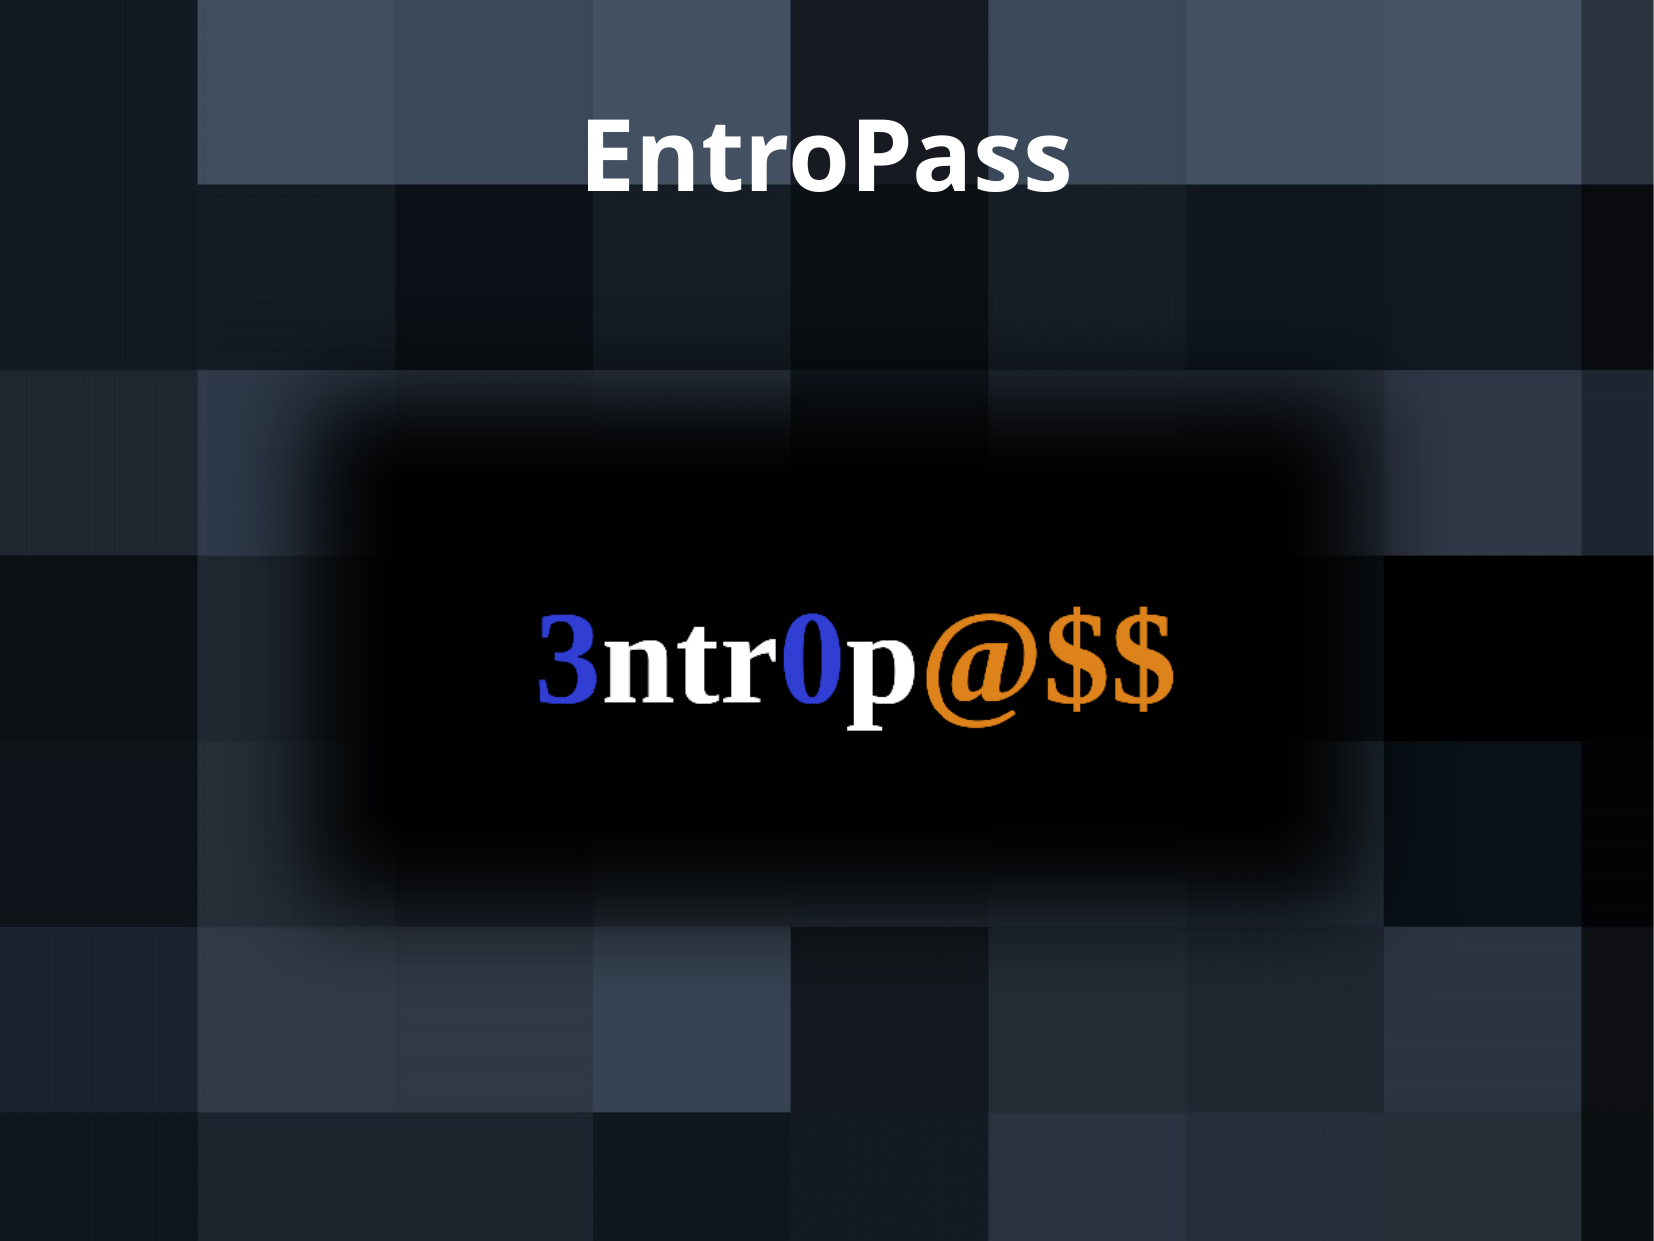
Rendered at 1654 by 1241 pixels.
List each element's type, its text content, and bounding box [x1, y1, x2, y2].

title EntroPass [82, 49, 1571, 257]
picture [0, 0, 1654, 1241]
